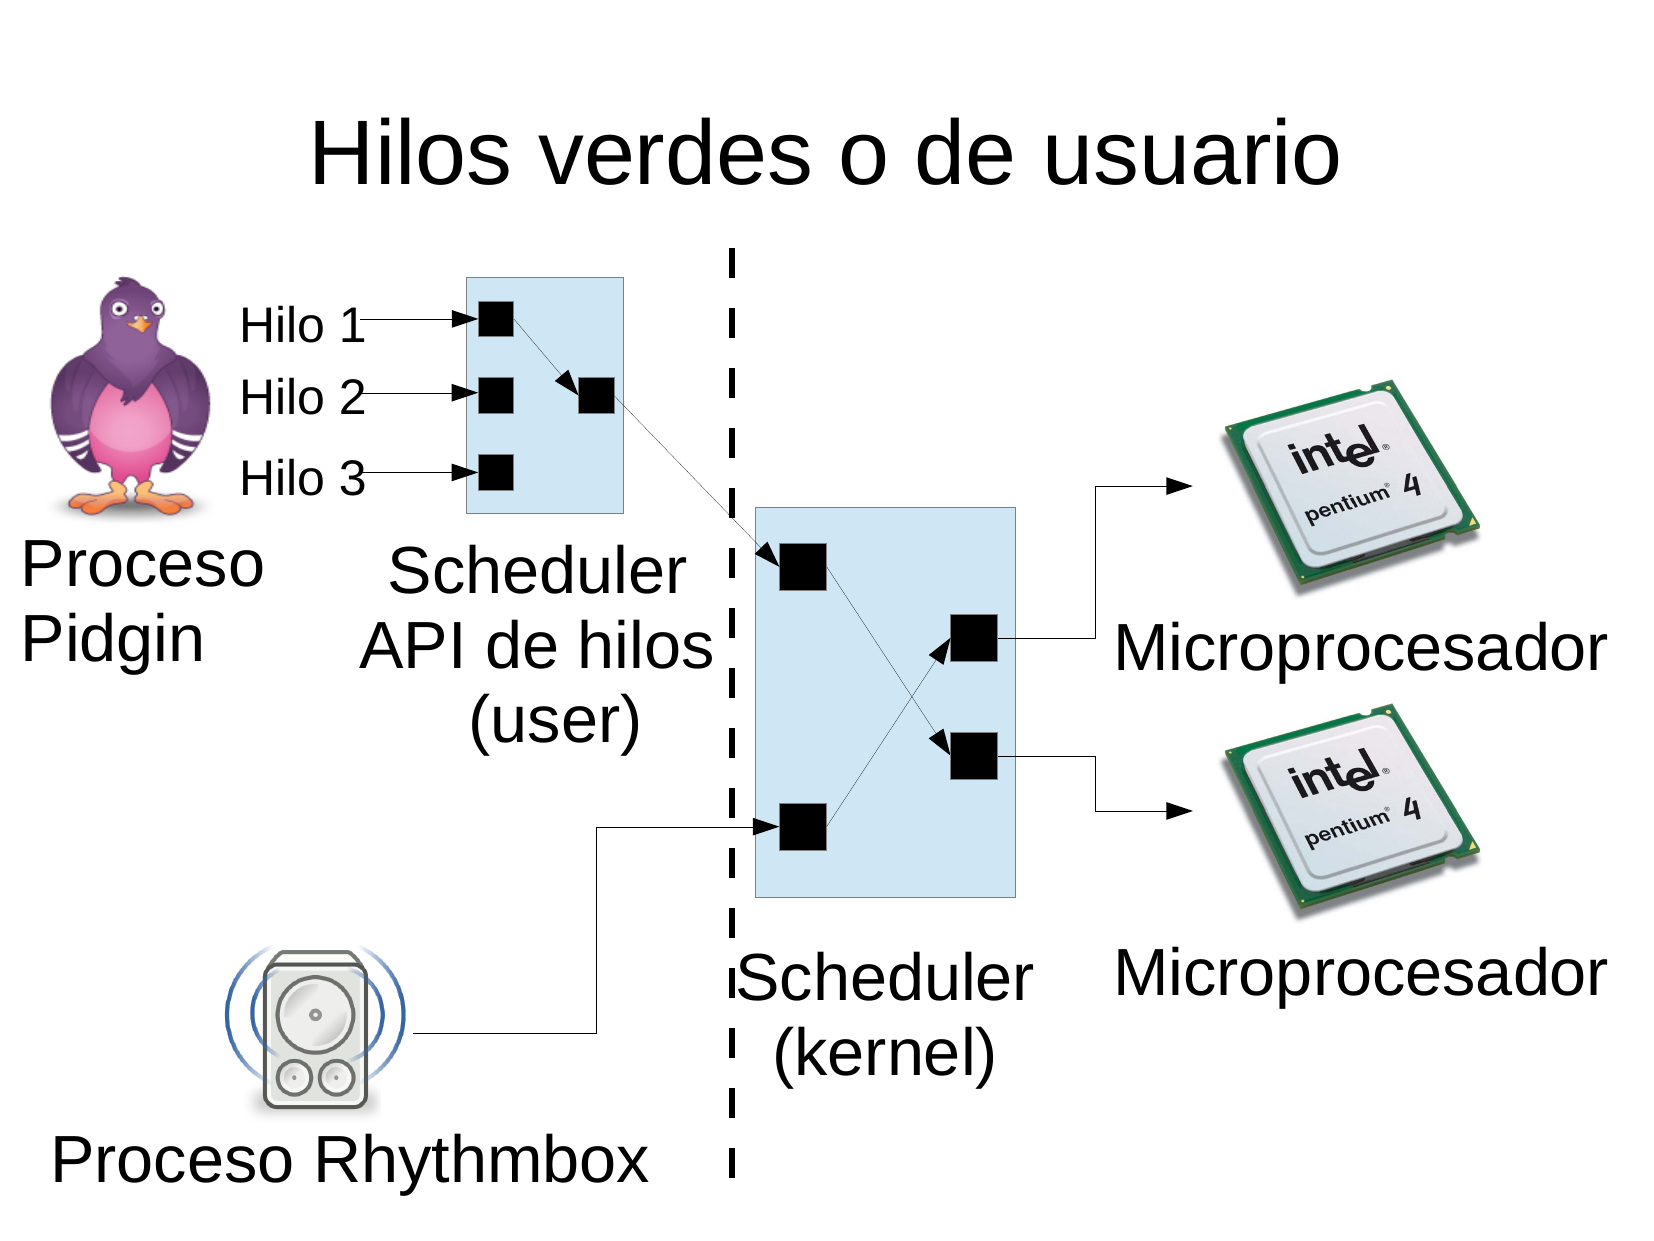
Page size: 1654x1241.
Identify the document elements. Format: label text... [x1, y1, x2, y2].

text_box Hilo 2 [224, 362, 384, 434]
text_box [466, 277, 624, 514]
text_box Hilo 1 [224, 289, 384, 360]
picture [1192, 366, 1513, 602]
picture [47, 276, 215, 518]
text_box Microprocesador [1098, 927, 1654, 1017]
picture [1192, 690, 1513, 927]
text_box Scheduler (kernel) [720, 933, 1099, 1098]
text_box Hilo 3 [224, 442, 384, 514]
text_box Proceso Pidgin [5, 518, 290, 684]
text_box [755, 543, 760, 552]
text_box Microprocesador [1098, 602, 1654, 692]
picture [212, 933, 414, 1115]
text_box [755, 507, 1016, 898]
text_box Proceso Rhythmbox [35, 1115, 674, 1205]
title Hilos verdes o de usuario [82, 49, 1571, 257]
text_box Scheduler API de hilos (user) [336, 525, 739, 765]
